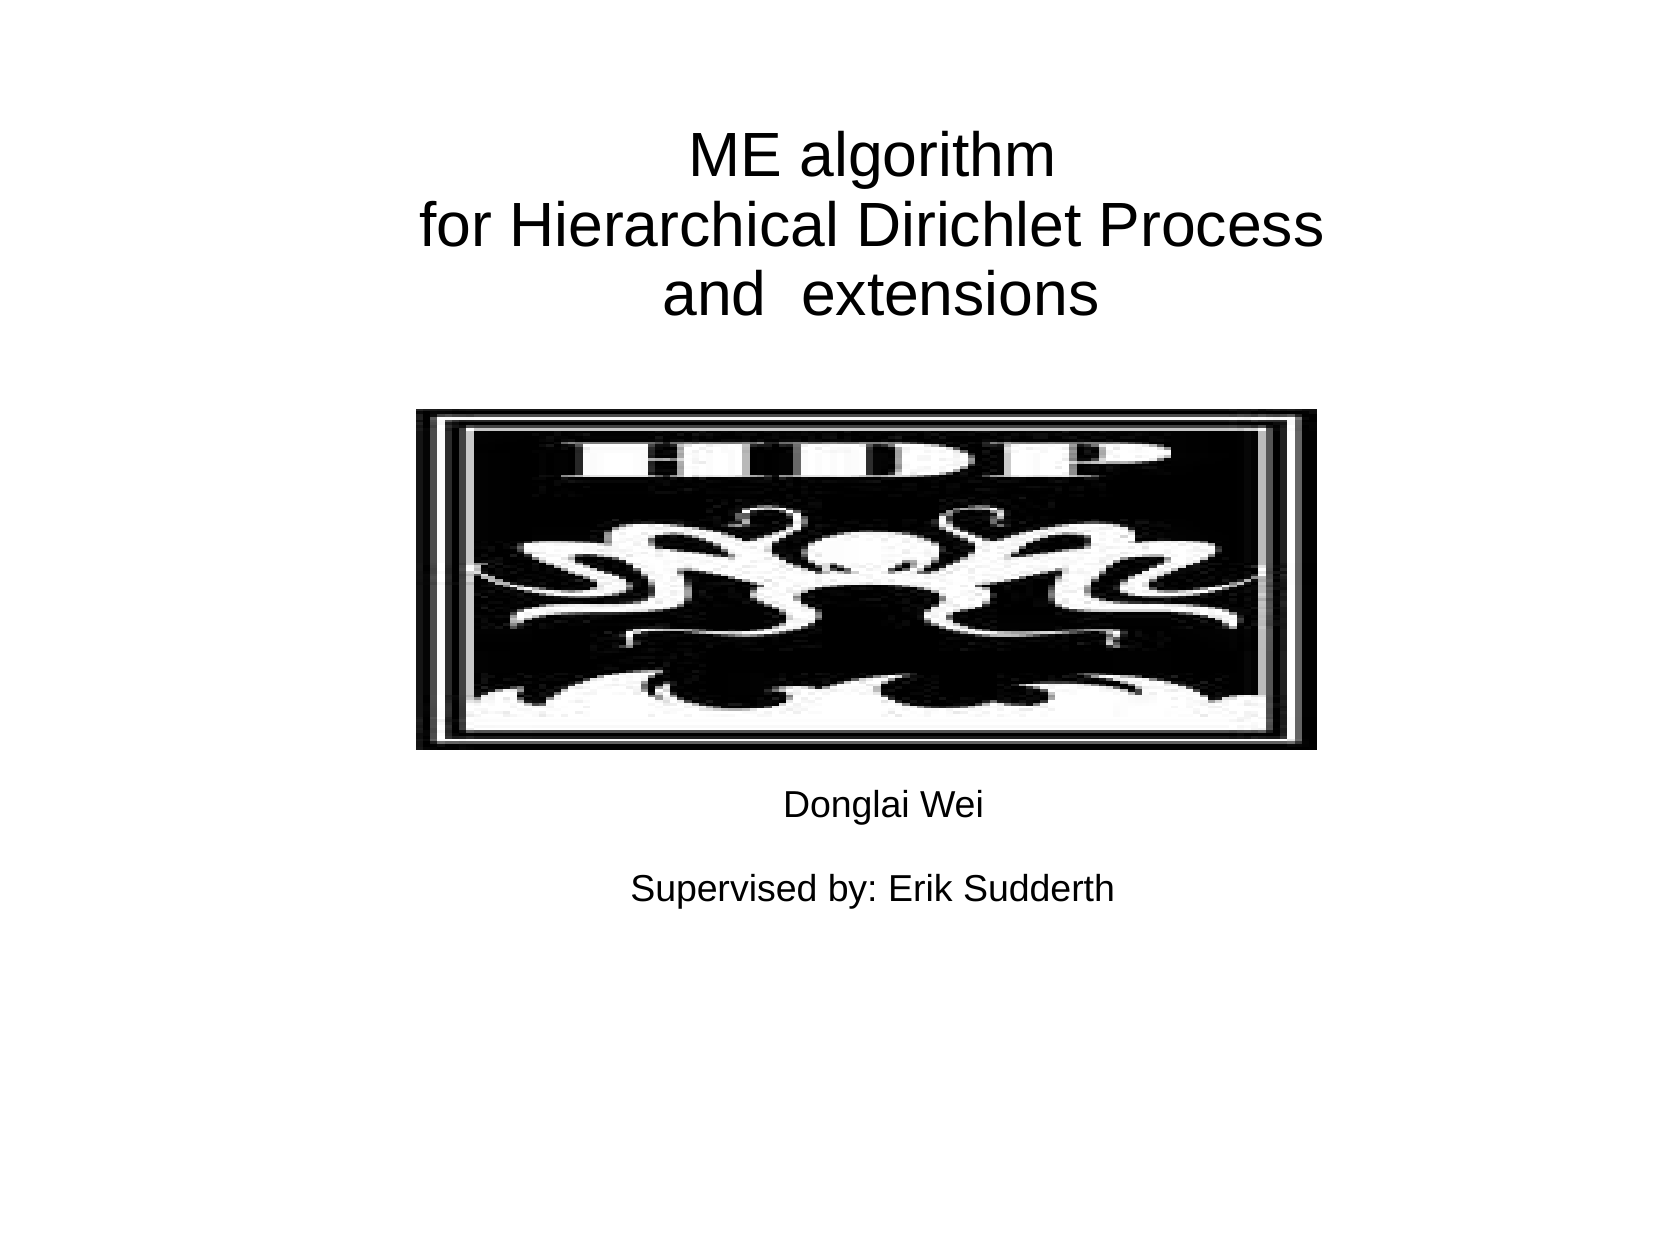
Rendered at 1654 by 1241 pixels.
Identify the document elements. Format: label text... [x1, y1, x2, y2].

text_box Donglai Wei Supervised by: Erik Sudderth [615, 775, 1141, 1024]
text_box ME algorithm for Hierarchical Dirichlet Process and extensions [187, 112, 1576, 361]
picture [416, 409, 1317, 751]
